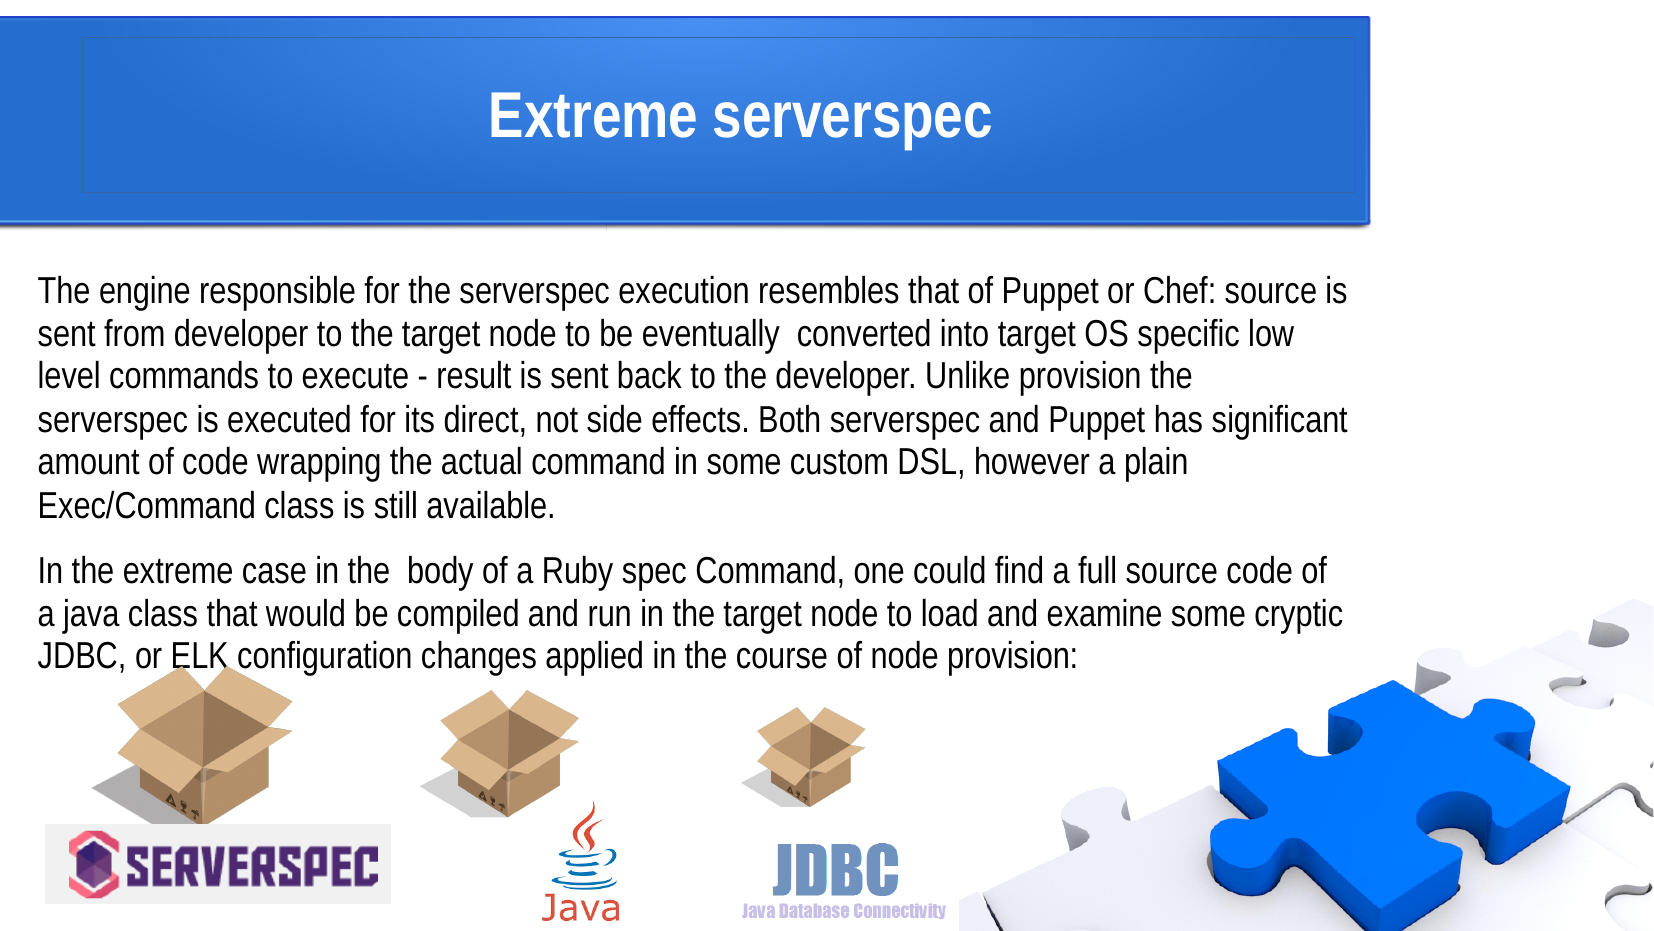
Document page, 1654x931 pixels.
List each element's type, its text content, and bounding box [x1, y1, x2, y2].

title Extreme serverspec [82, 37, 1356, 193]
picture [0, 16, 1375, 231]
list The engine responsible for the serverspec execution resembles that of Puppet or Chef: source is sent from developer to the target node to be eventually converted into target OS specific low level commands to execute - result is sent back to the developer. Unlike provision the serverspec is executed for its direct, not side effects. Both serverspec and Puppet has significant amount of code wrapping the actual command in some custom DSL, however a plain Exec/Command class is still available. In the extreme case in the body of a Ruby spec Command, one could find a full source code of a java class that would be compiled and run in the target node to load and examine some cryptic JDBC, or ELK configuration changes applied in the course of node provision: [37, 255, 1351, 691]
picture [735, 491, 1654, 931]
picture [412, 667, 676, 927]
picture [735, 689, 871, 826]
picture [45, 637, 391, 904]
